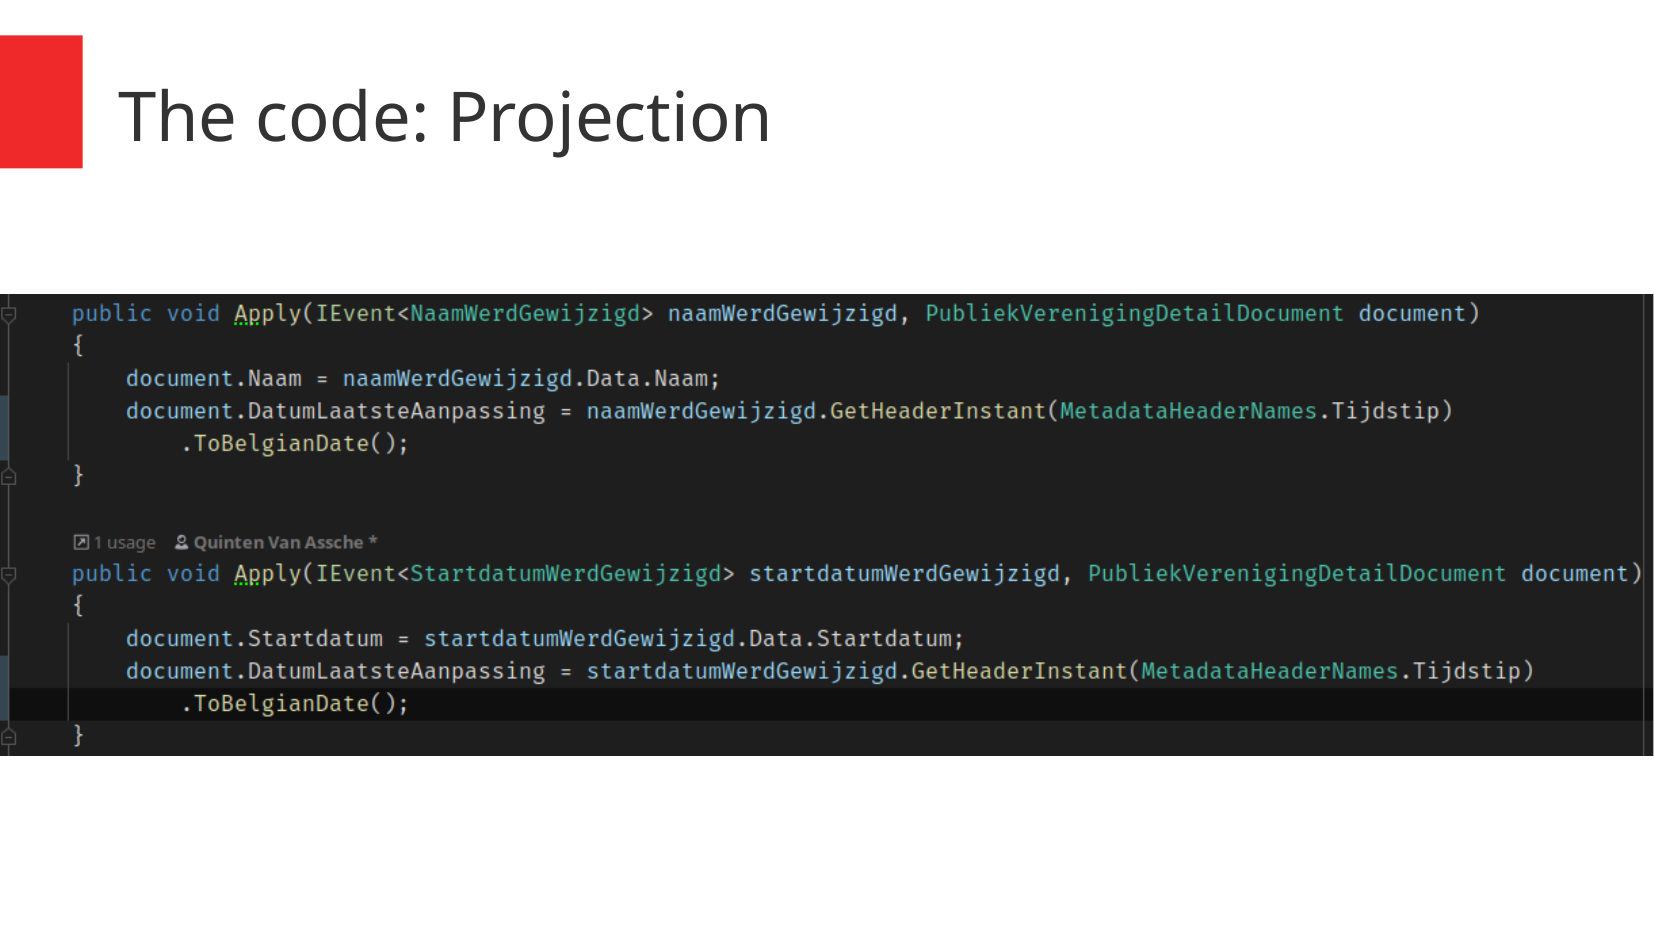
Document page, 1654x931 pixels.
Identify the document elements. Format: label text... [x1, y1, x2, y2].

title The code: Projection [118, 37, 1571, 193]
picture [0, 294, 1654, 756]
